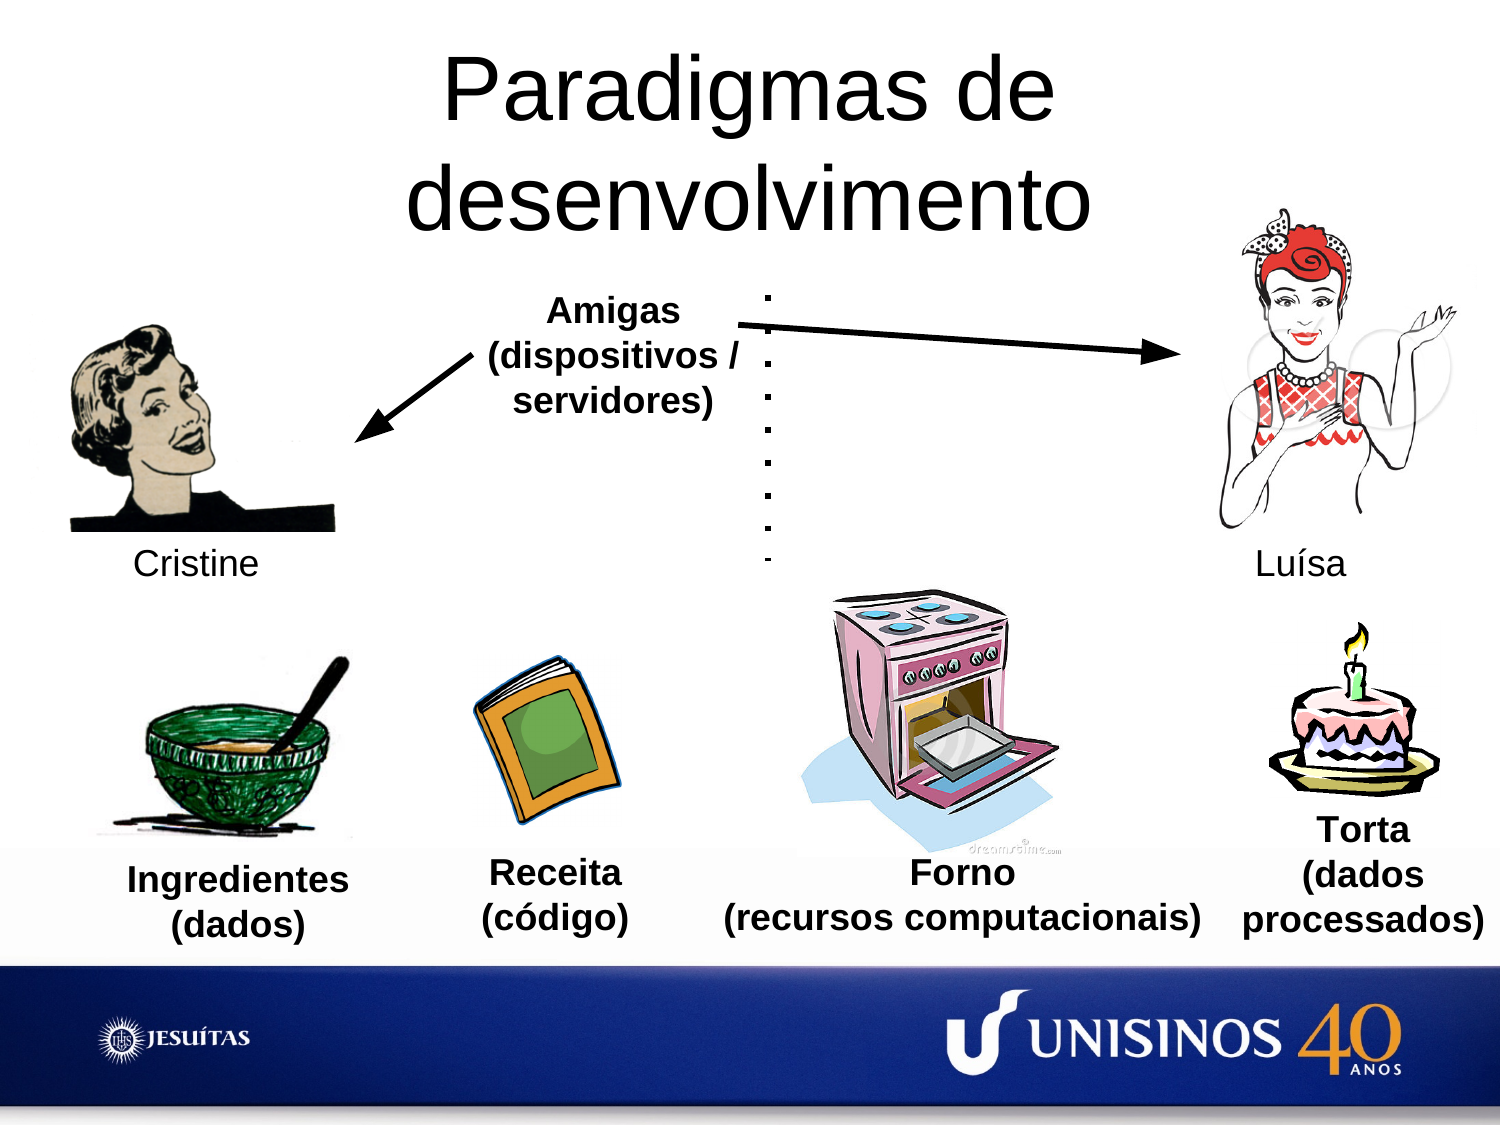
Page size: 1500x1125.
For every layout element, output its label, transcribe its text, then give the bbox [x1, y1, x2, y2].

picture [29, 309, 367, 532]
title Paradigmas de desenvolvimento [75, 21, 1426, 257]
text_box Receita (código) [466, 840, 645, 945]
text_box Amigas (dispositivos / servidores) [472, 279, 755, 429]
picture [0, 848, 1500, 1125]
picture [472, 654, 622, 827]
text_box Torta (dados processados) [1226, 797, 1500, 948]
text_box Cristine [118, 531, 275, 592]
picture [1269, 620, 1441, 797]
text_box Ingredientes (dados) [112, 847, 365, 953]
picture [1211, 206, 1477, 532]
picture [797, 585, 1063, 840]
picture [88, 649, 355, 843]
text_box Forno (recursos computacionais) [708, 840, 1218, 945]
text_box Luísa [1240, 531, 1362, 592]
